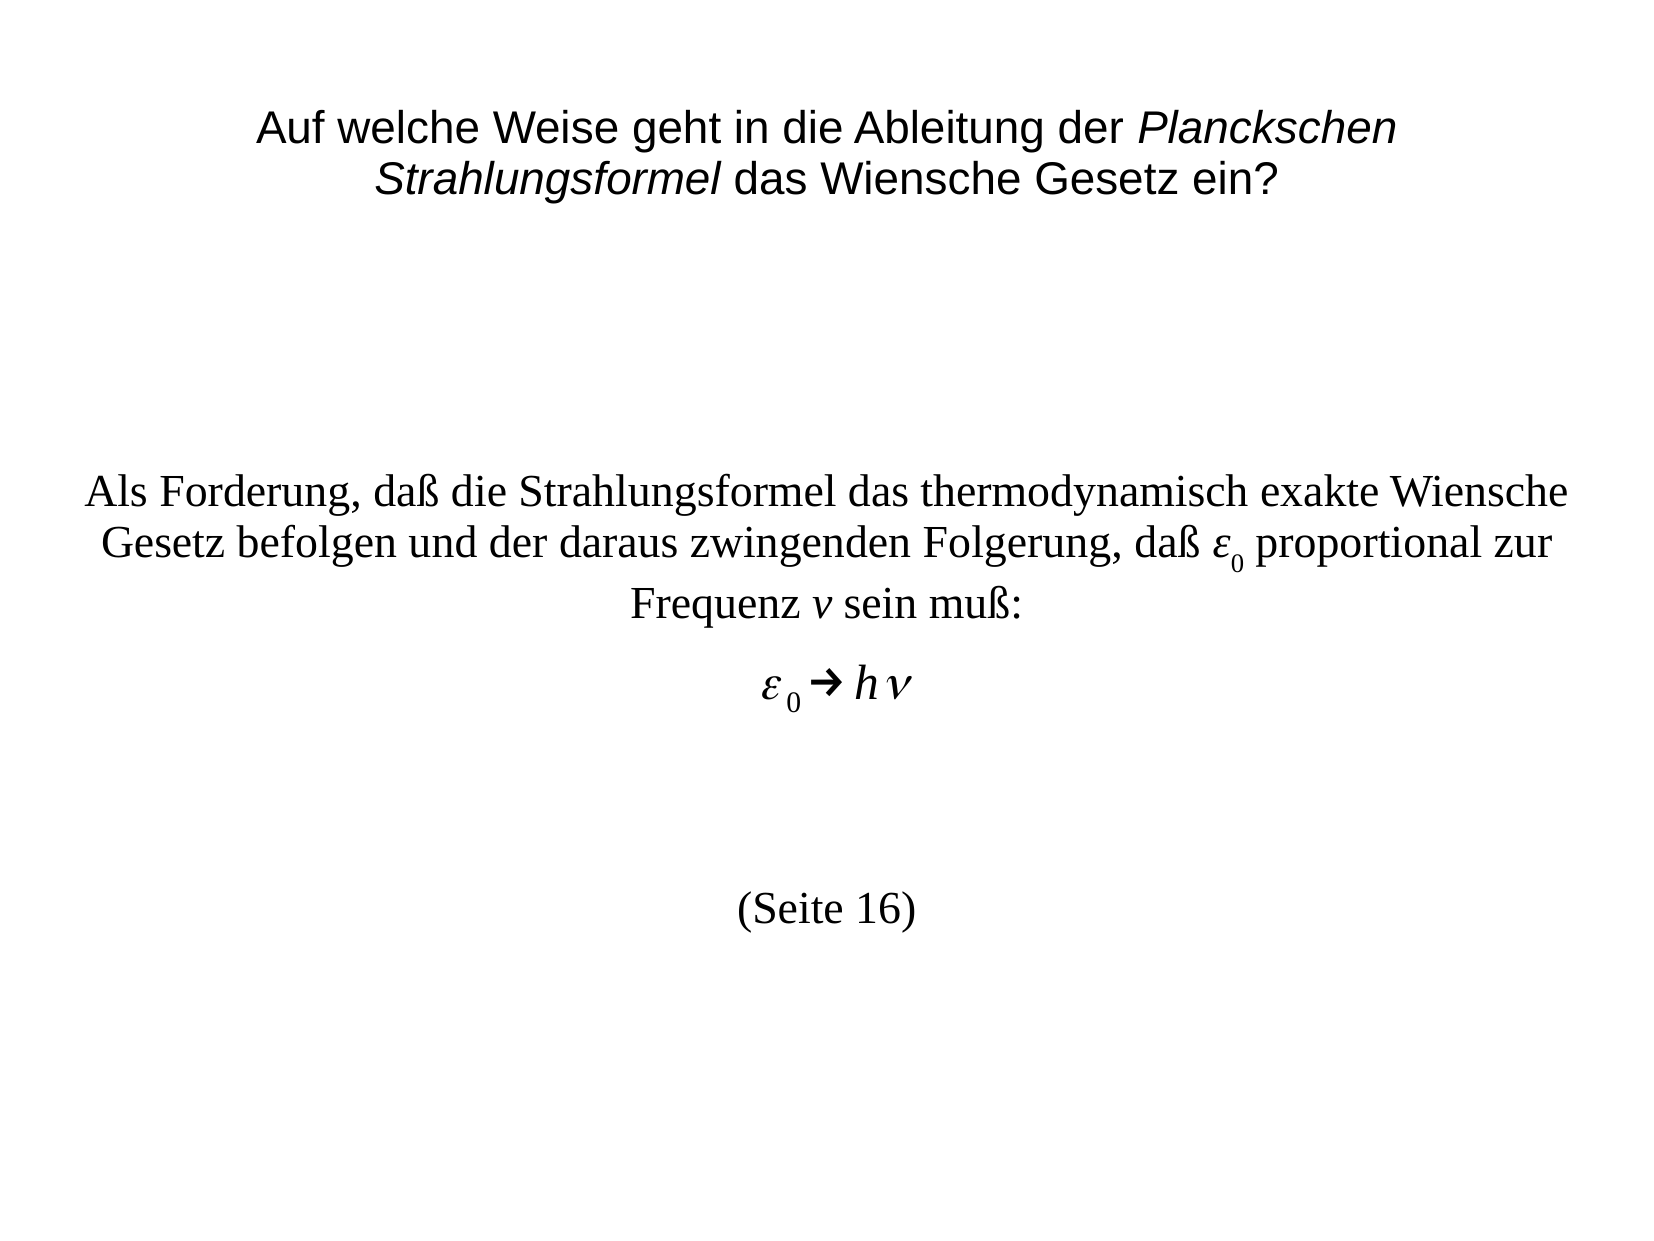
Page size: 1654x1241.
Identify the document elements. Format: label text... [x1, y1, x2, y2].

title Auf welche Weise geht in die Ableitung der Planckschen Strahlungsformel das Wiensche Gesetz ein? [82, 49, 1571, 257]
chart [746, 656, 928, 721]
subtitle Als Forderung, daß die Strahlungsformel das thermodynamisch exakte Wiensche Gesetz befolgen und der daraus zwingenden Folgerung, daß ε0 proportional zur Frequenz ν sein muß: (Seite 16) [82, 290, 1571, 1109]
